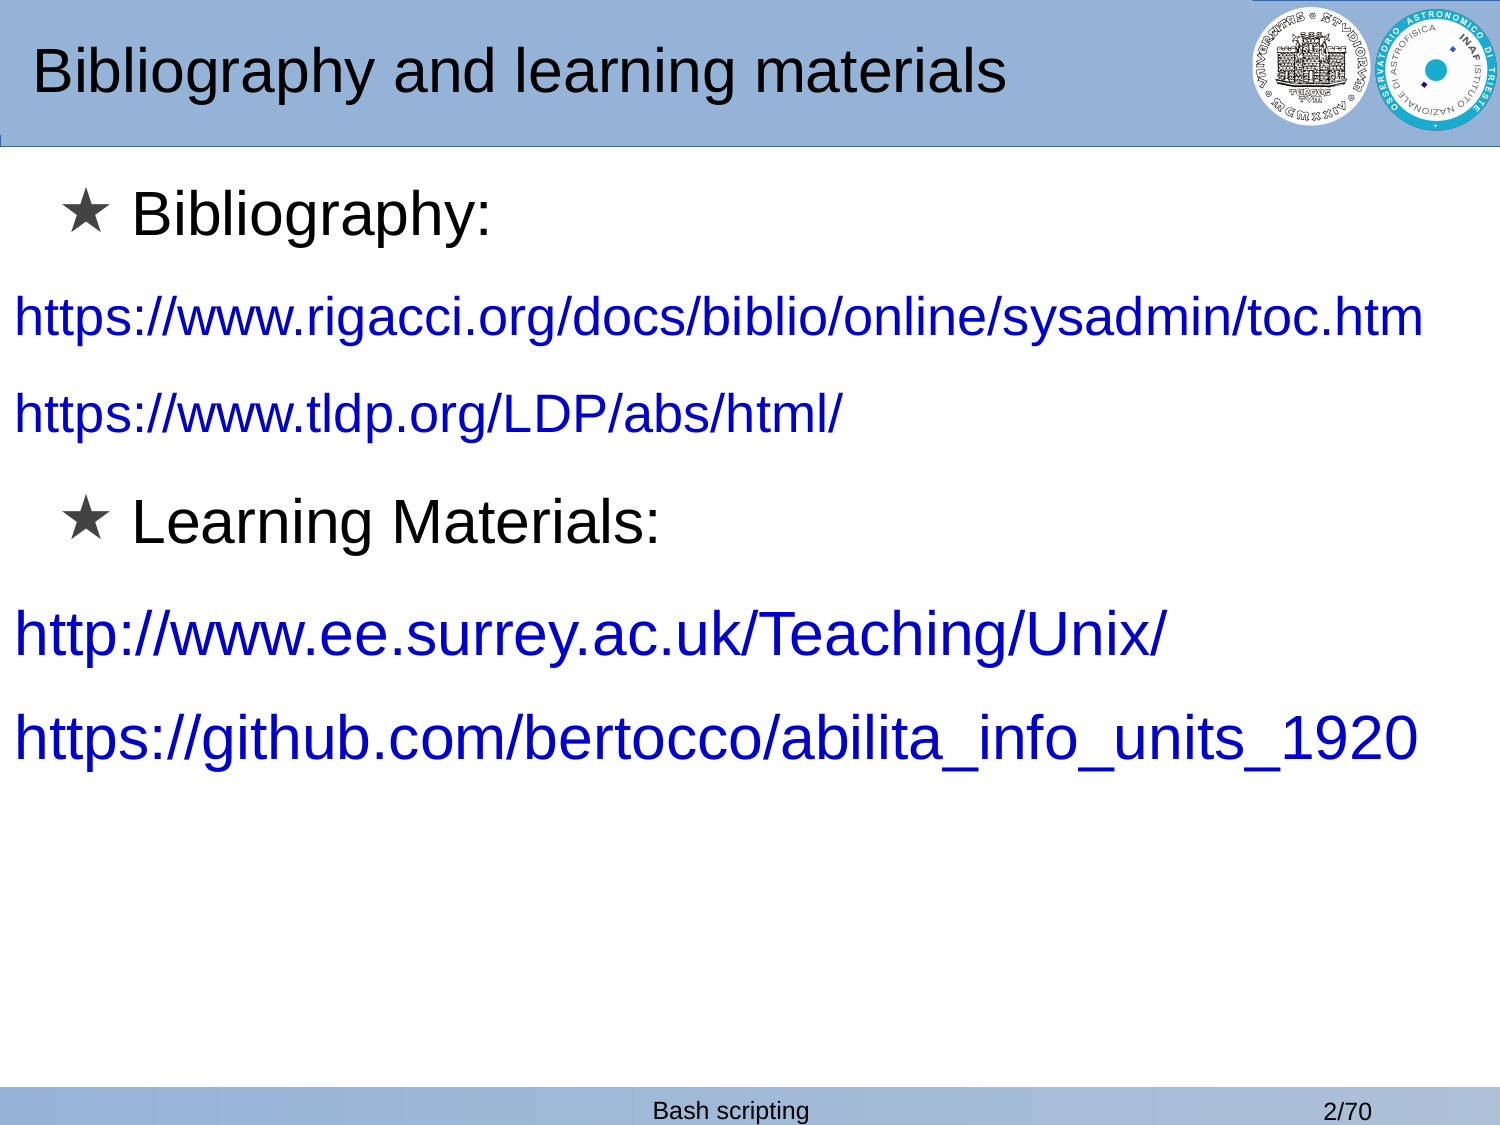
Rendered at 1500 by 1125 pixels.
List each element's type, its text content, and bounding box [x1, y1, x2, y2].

title Traditional service delivery [1253, 0, 1500, 135]
text_box Bibliography and learning materials [0, 0, 1253, 135]
list Bibliography: https://www.rigacci.org/docs/biblio/online/sysadmin/toc.htm https://www.tldp.org/LDP/abs/html/ Learning Materials: http://www.ee.surrey.ac.uk/Teaching/Unix/ https://github.com/bertocco/abilita_info_units_1920 [0, 135, 1500, 1054]
